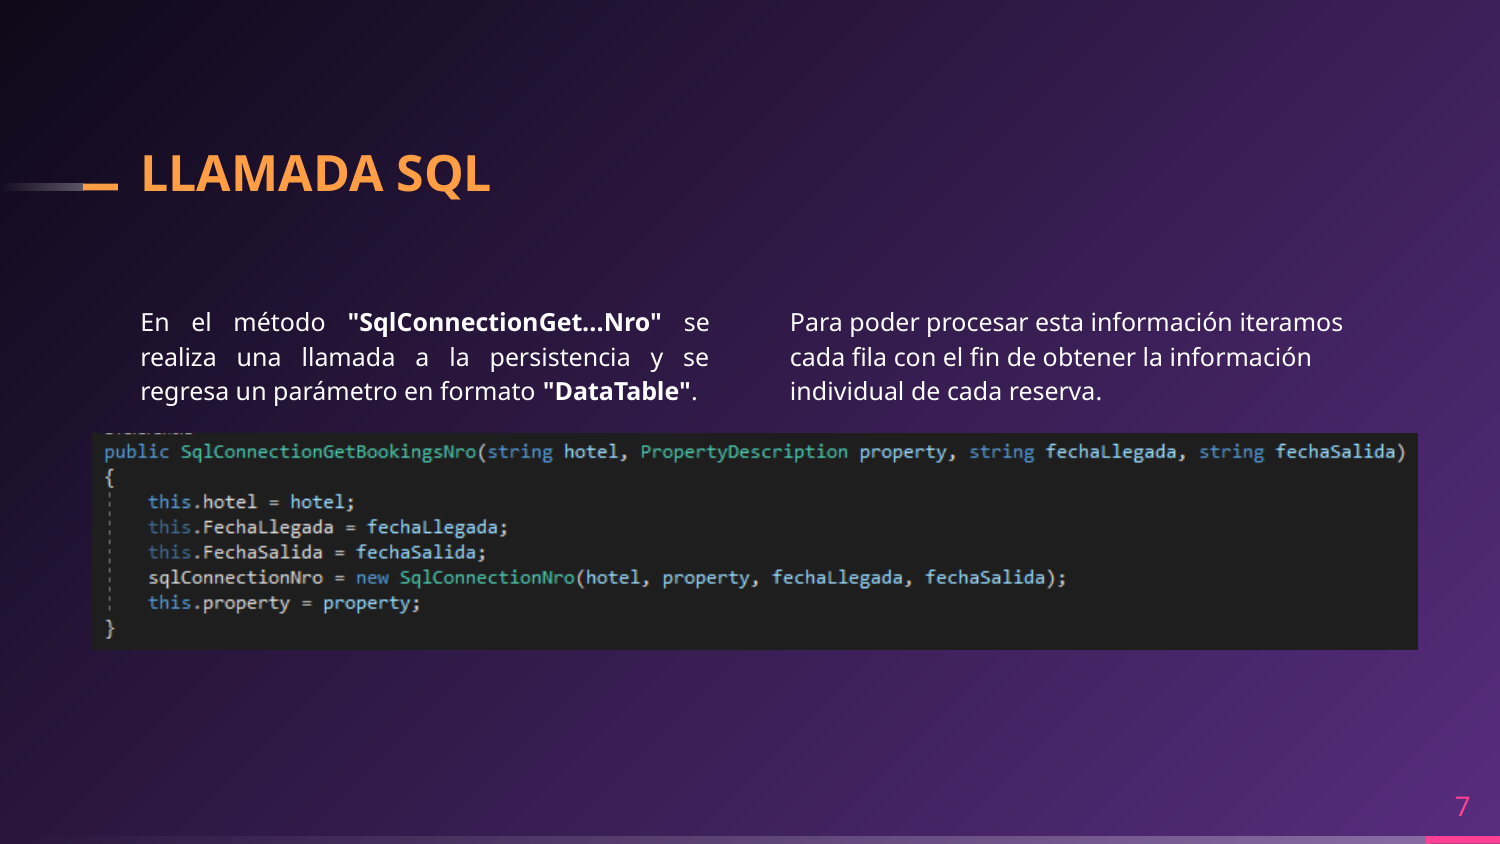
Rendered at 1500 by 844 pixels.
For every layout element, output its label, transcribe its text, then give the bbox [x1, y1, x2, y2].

list Para poder procesar esta información iteramos cada fila con el fin de obtener la información individual de cada reserva. [789, 222, 1360, 433]
title LLAMADA SQL [140, 137, 1011, 202]
list En el método "SqlConnectionGet...Nro" se realiza una llamada a la persistencia y se regresa un parámetro en formato "DataTable". [140, 222, 710, 433]
slide_number <número> [1426, 779, 1500, 836]
picture [92, 433, 1418, 650]
